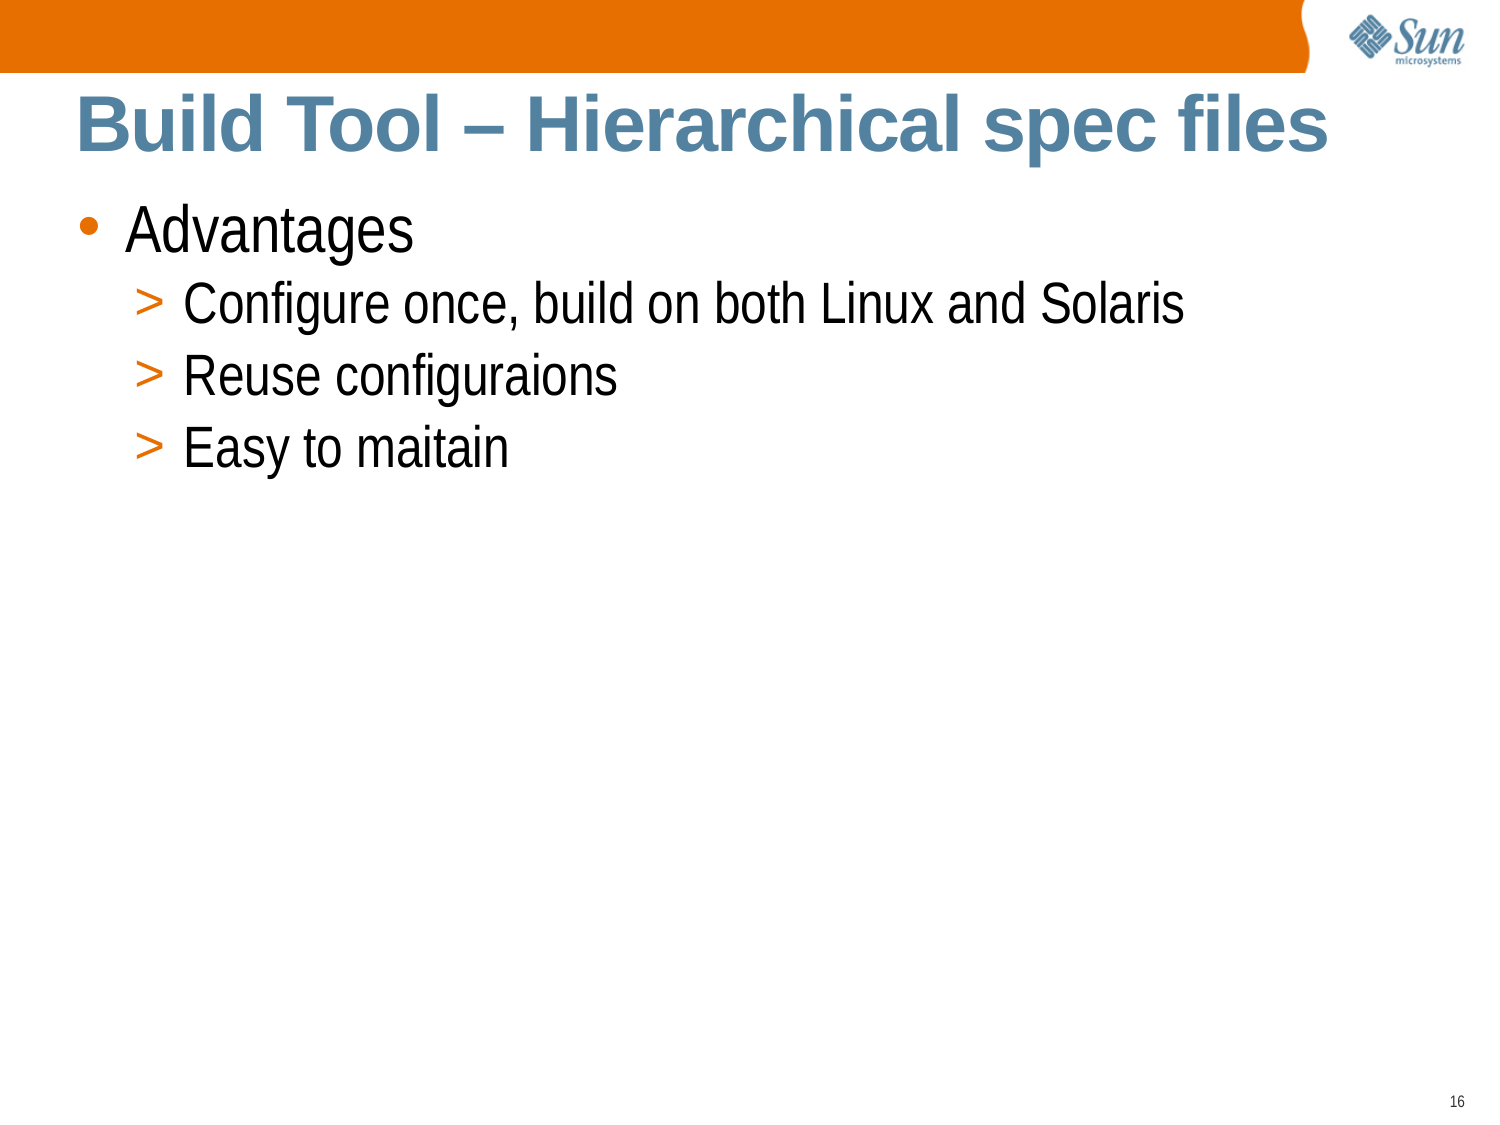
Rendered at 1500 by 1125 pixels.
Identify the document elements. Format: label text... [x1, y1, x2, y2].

title Build Tool – Hierarchical spec files [75, 87, 1486, 192]
picture [0, 0, 1500, 73]
list Advantages Configure once, build on both Linux and Solaris Reuse configuraions Easy to maitain [57, 209, 1449, 914]
